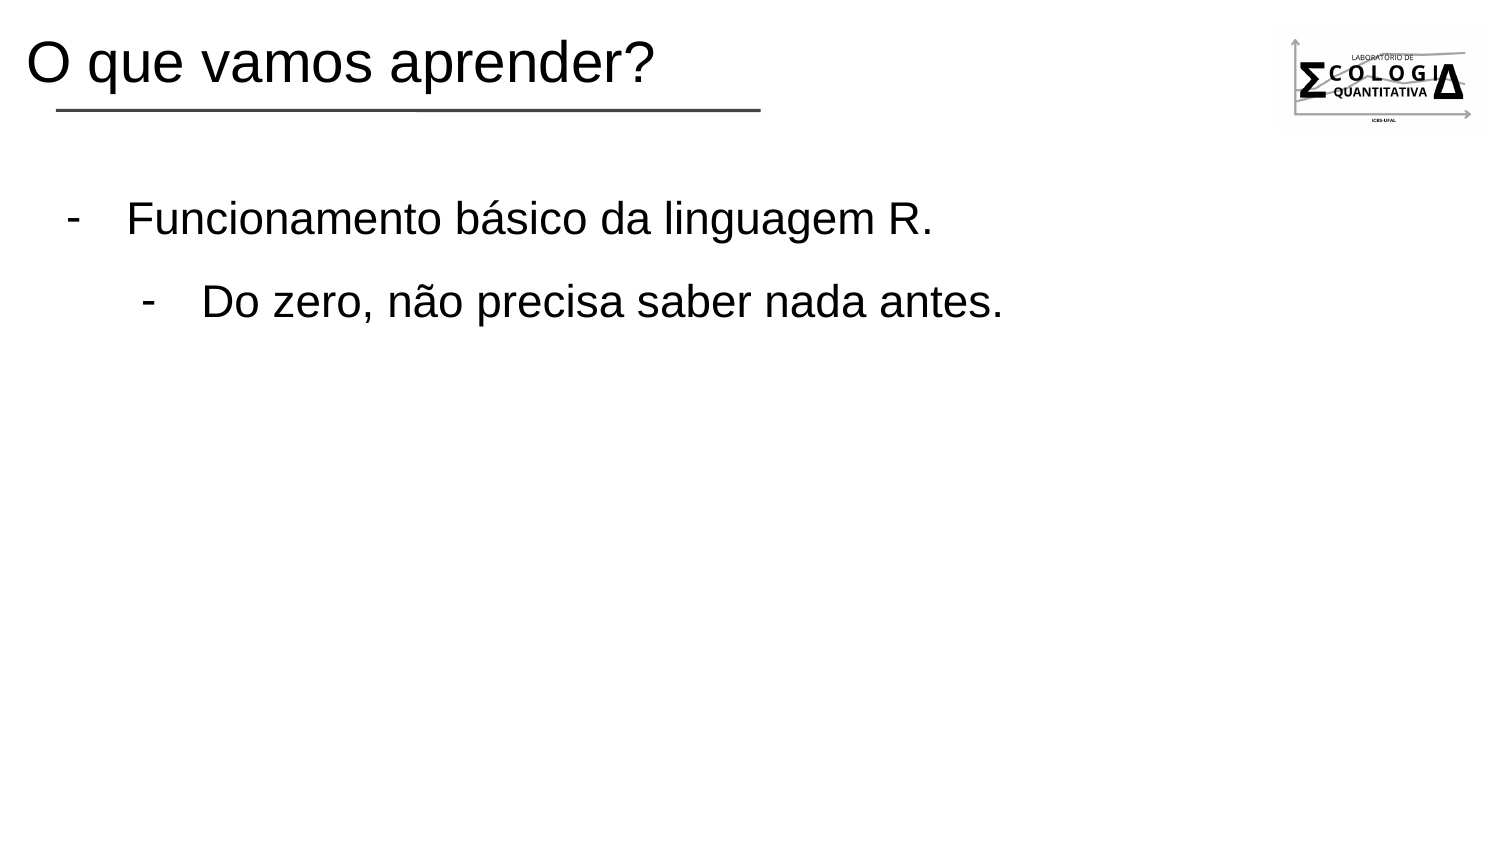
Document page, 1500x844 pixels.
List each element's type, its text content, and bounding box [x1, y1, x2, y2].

text_box Funcionamento básico da linguagem R. Do zero, não precisa saber nada antes. [36, 146, 1427, 729]
picture [1275, 23, 1490, 131]
text_box O que vamos aprender? [11, 9, 1210, 117]
